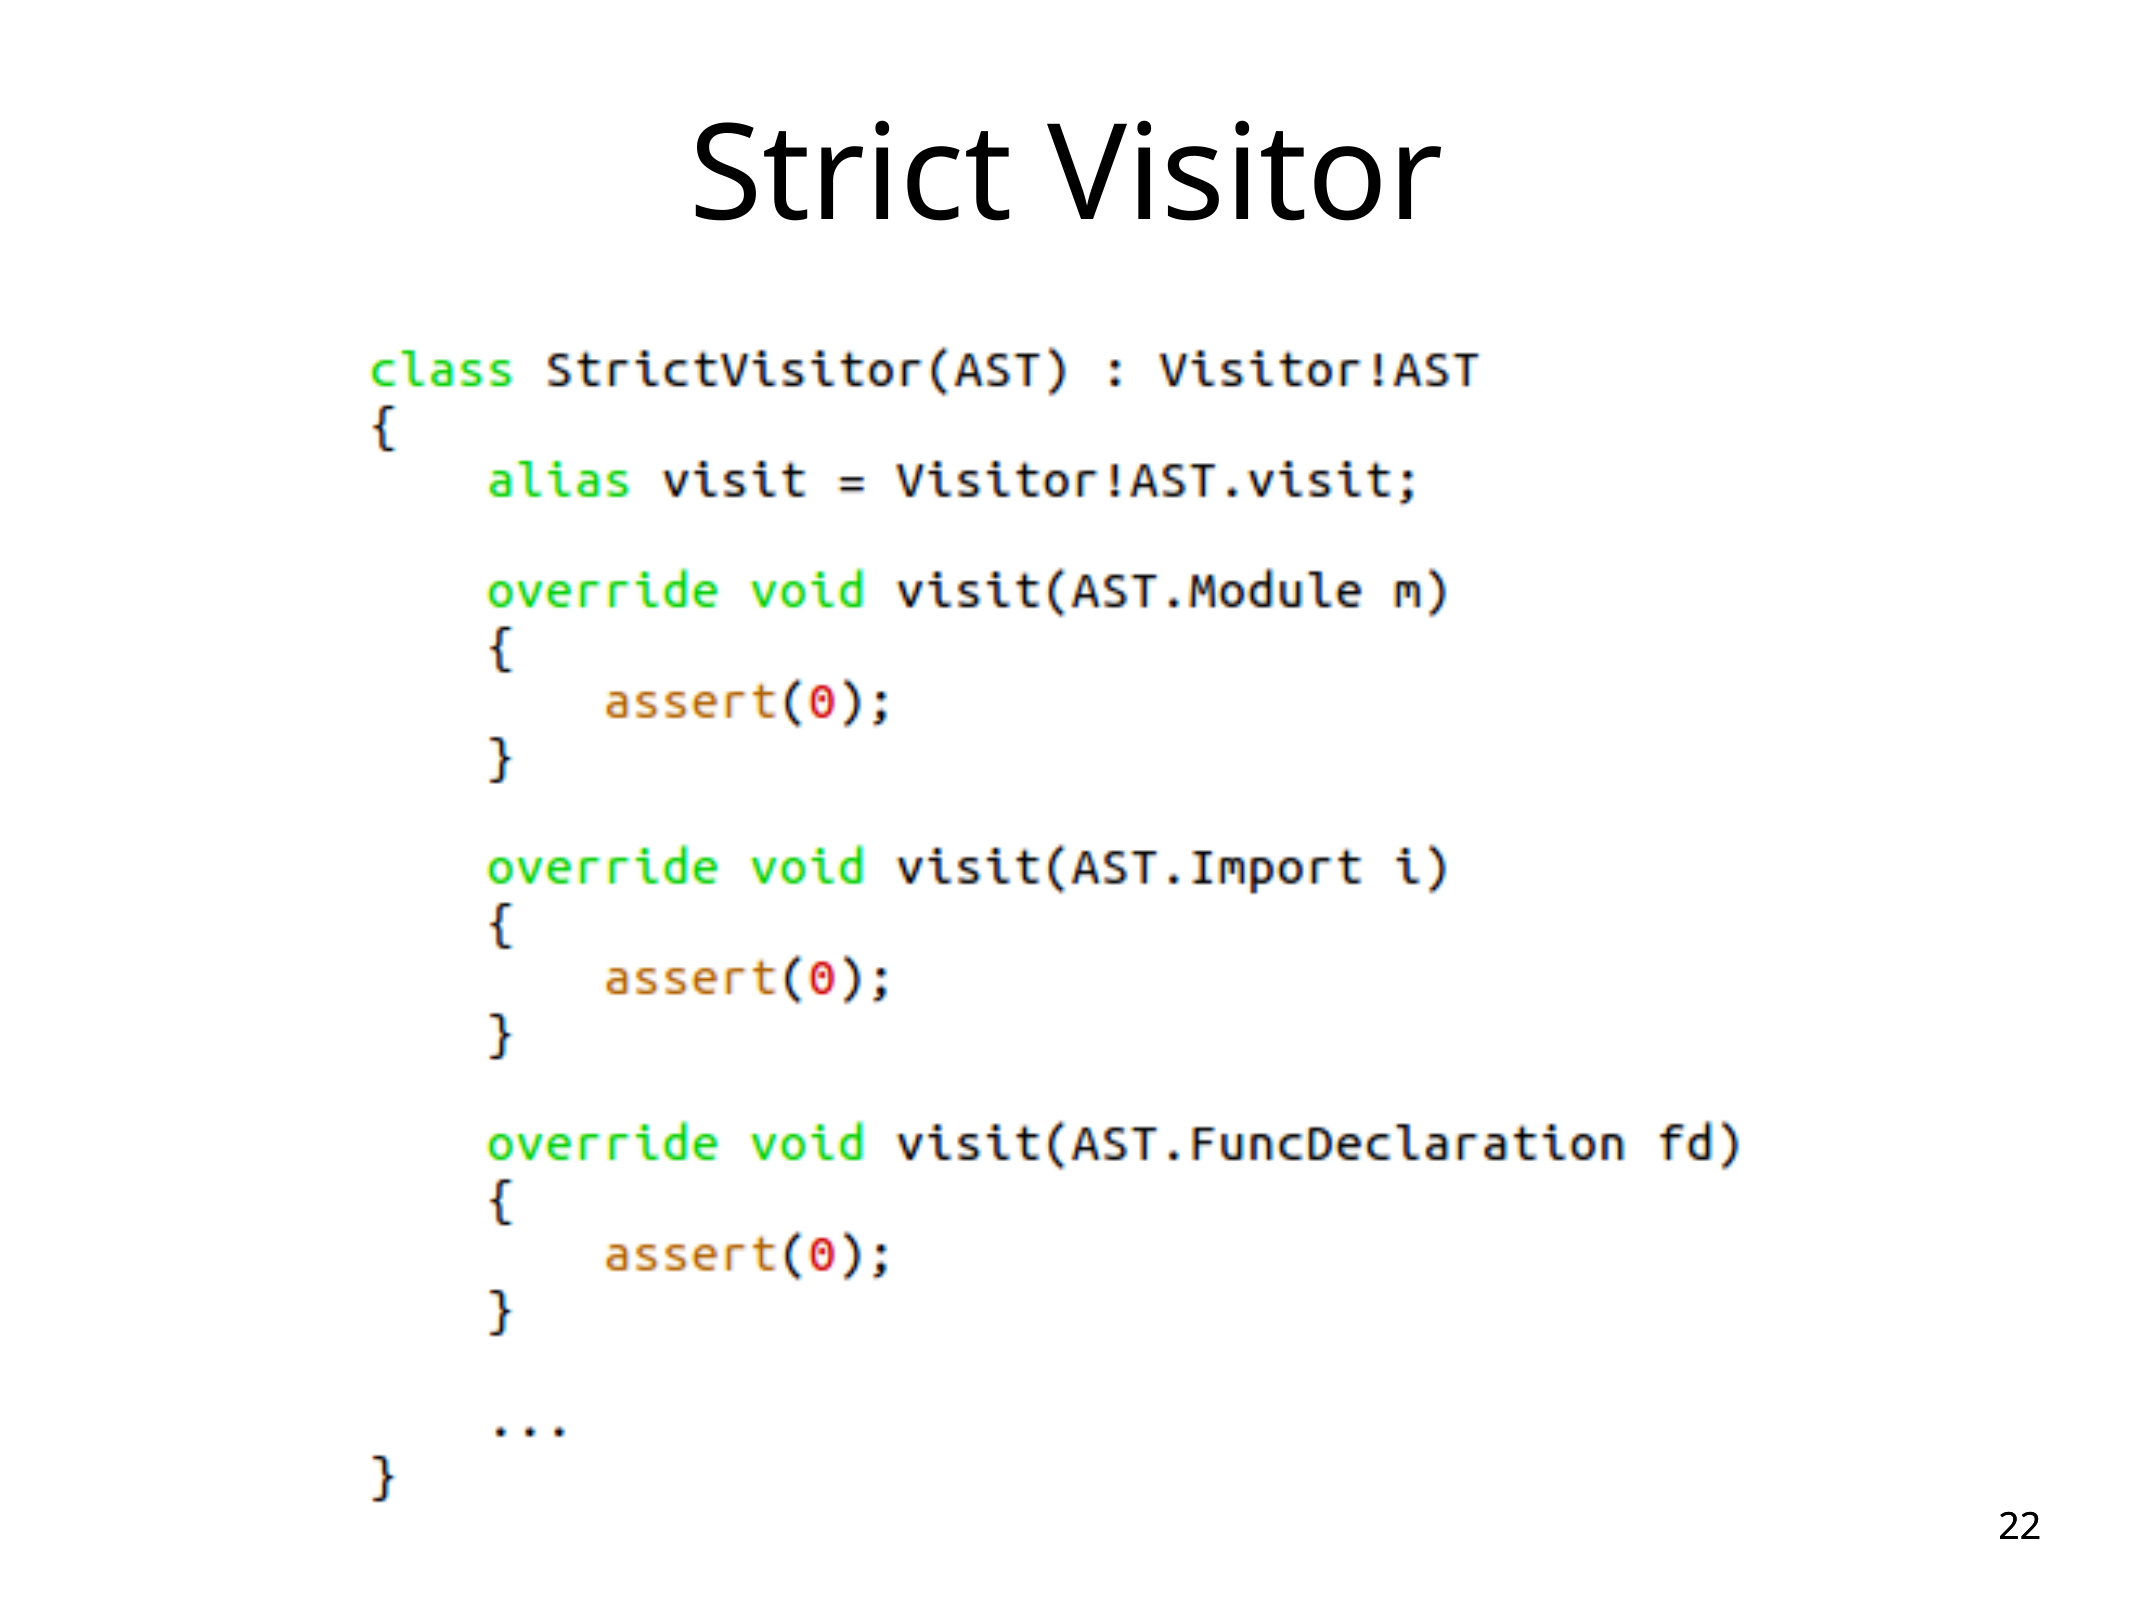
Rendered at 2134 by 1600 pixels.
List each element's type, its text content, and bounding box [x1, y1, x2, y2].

title Strict Visitor [156, 72, 1978, 261]
text_box <number> [1985, 1493, 2055, 1557]
picture [361, 332, 1772, 1509]
